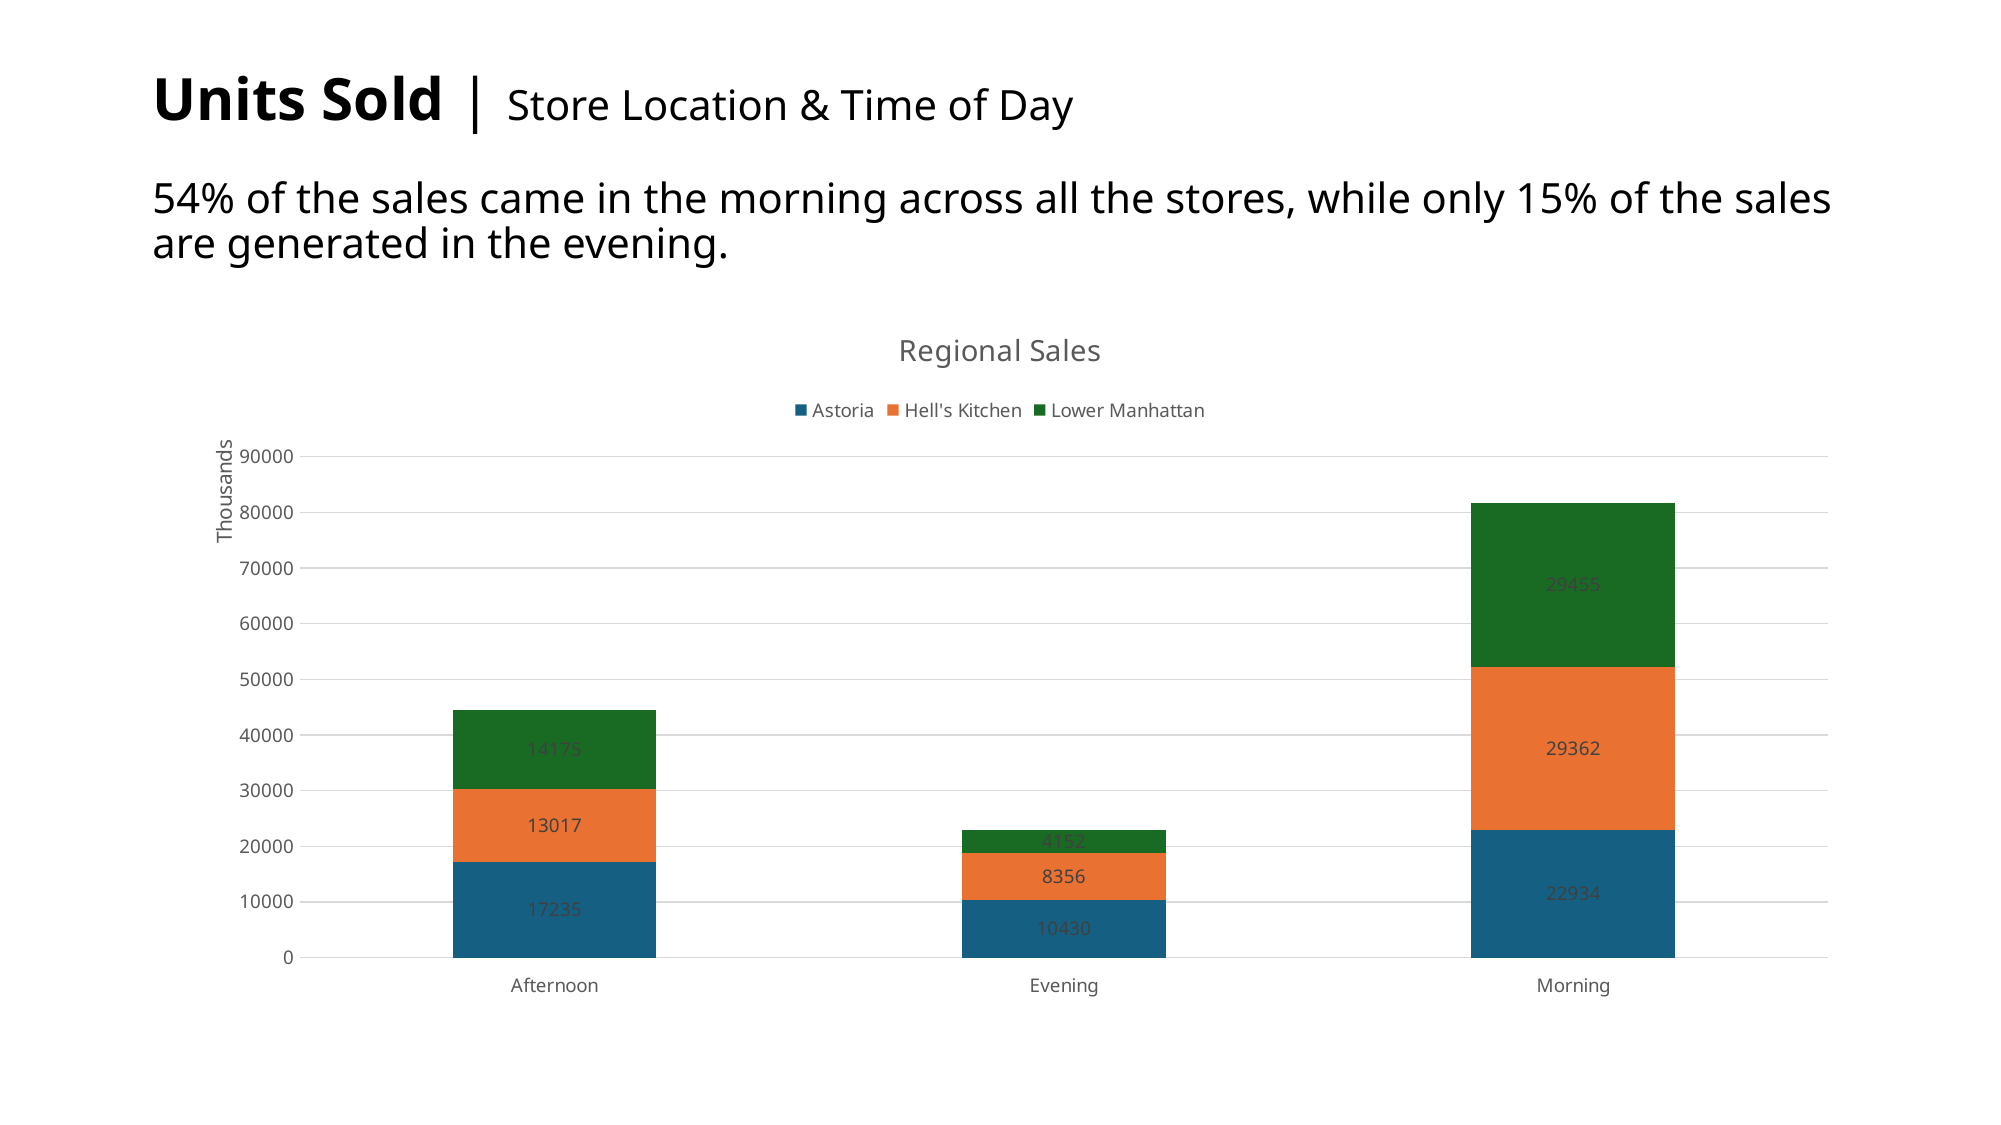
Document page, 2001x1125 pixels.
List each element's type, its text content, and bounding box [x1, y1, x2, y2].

title Units Sold | Store Location & Time of Day 54% of the sales came in the morning across all the stores, while only 15% of the sales are generated in the evening. [137, 59, 1863, 278]
chart [137, 299, 1863, 1014]
